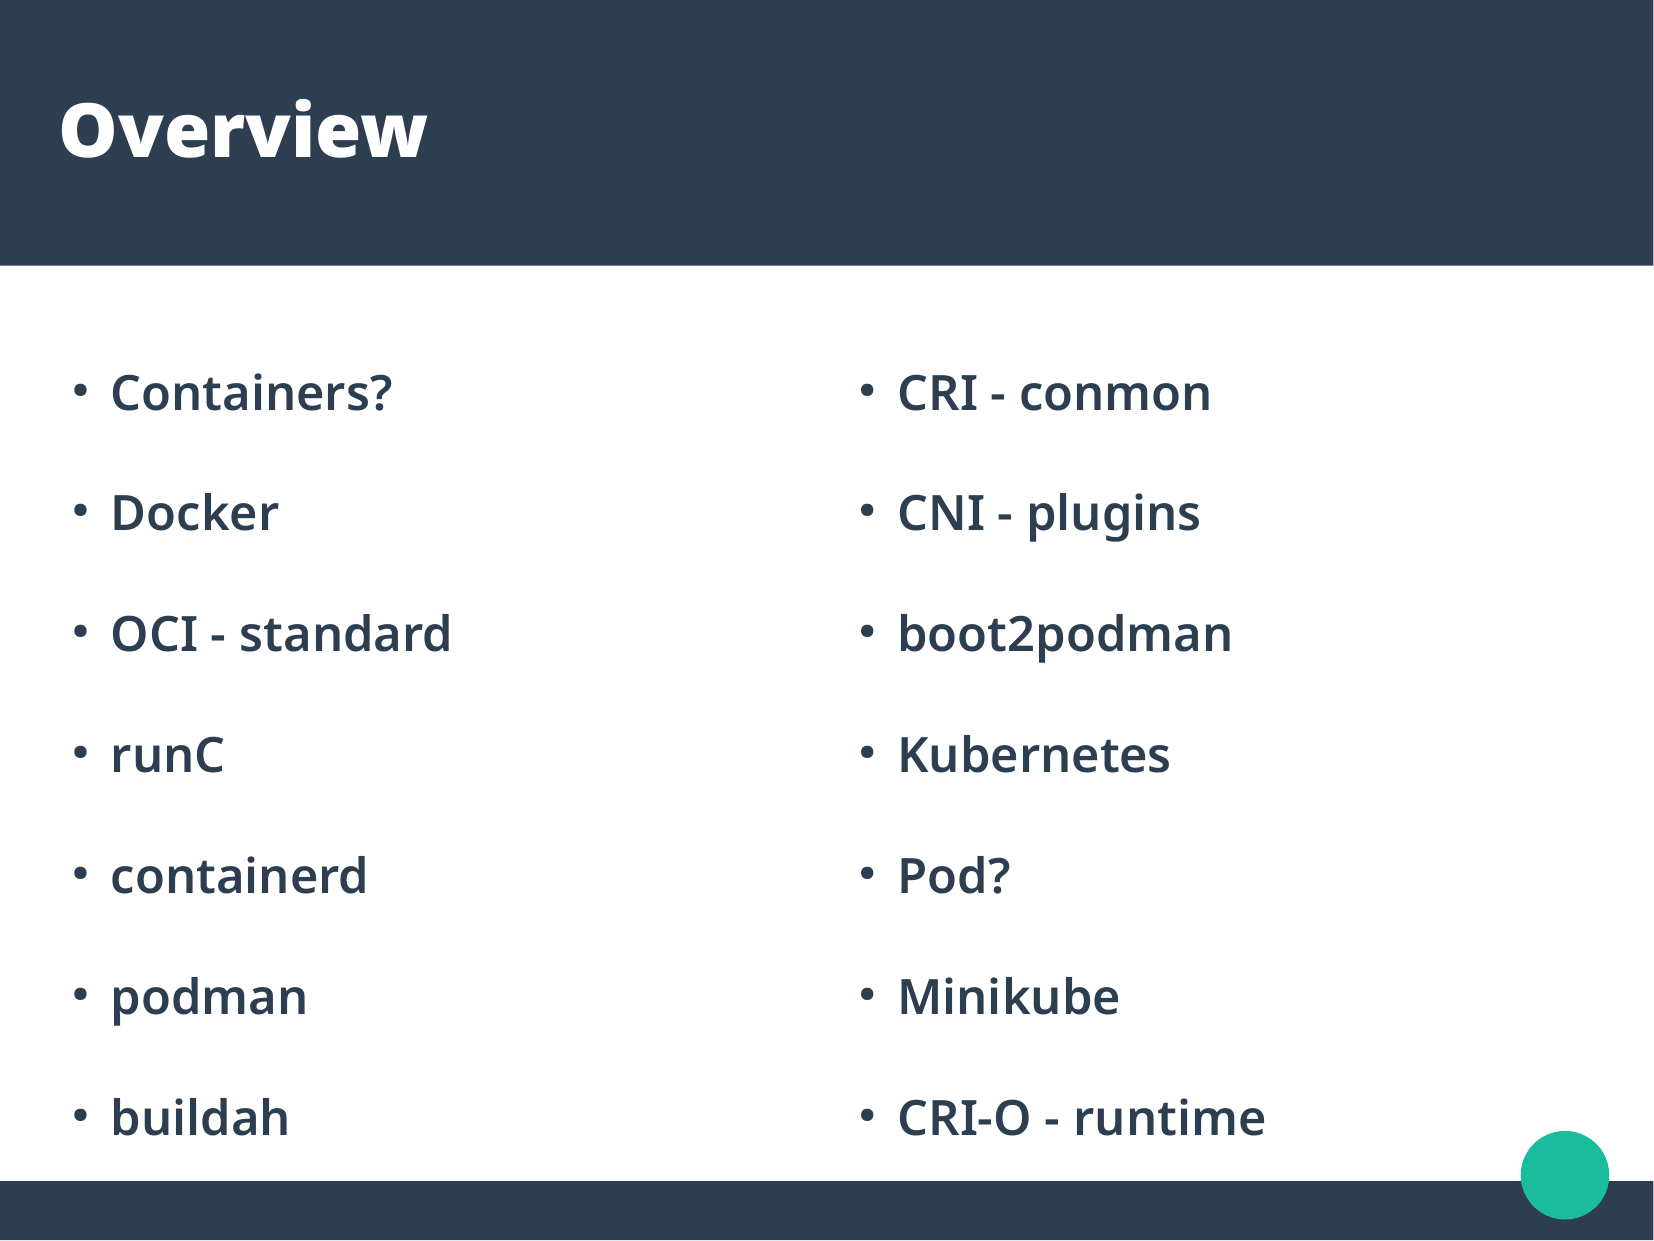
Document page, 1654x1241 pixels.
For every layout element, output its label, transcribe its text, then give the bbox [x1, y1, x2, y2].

title Overview [59, 49, 1595, 207]
list CRI - conmon CNI - plugins boot2podman Kubernetes Pod? Minikube CRI-O - runtime [845, 324, 1596, 1152]
list Containers? Docker OCI - standard runC containerd podman buildah [59, 324, 809, 1152]
